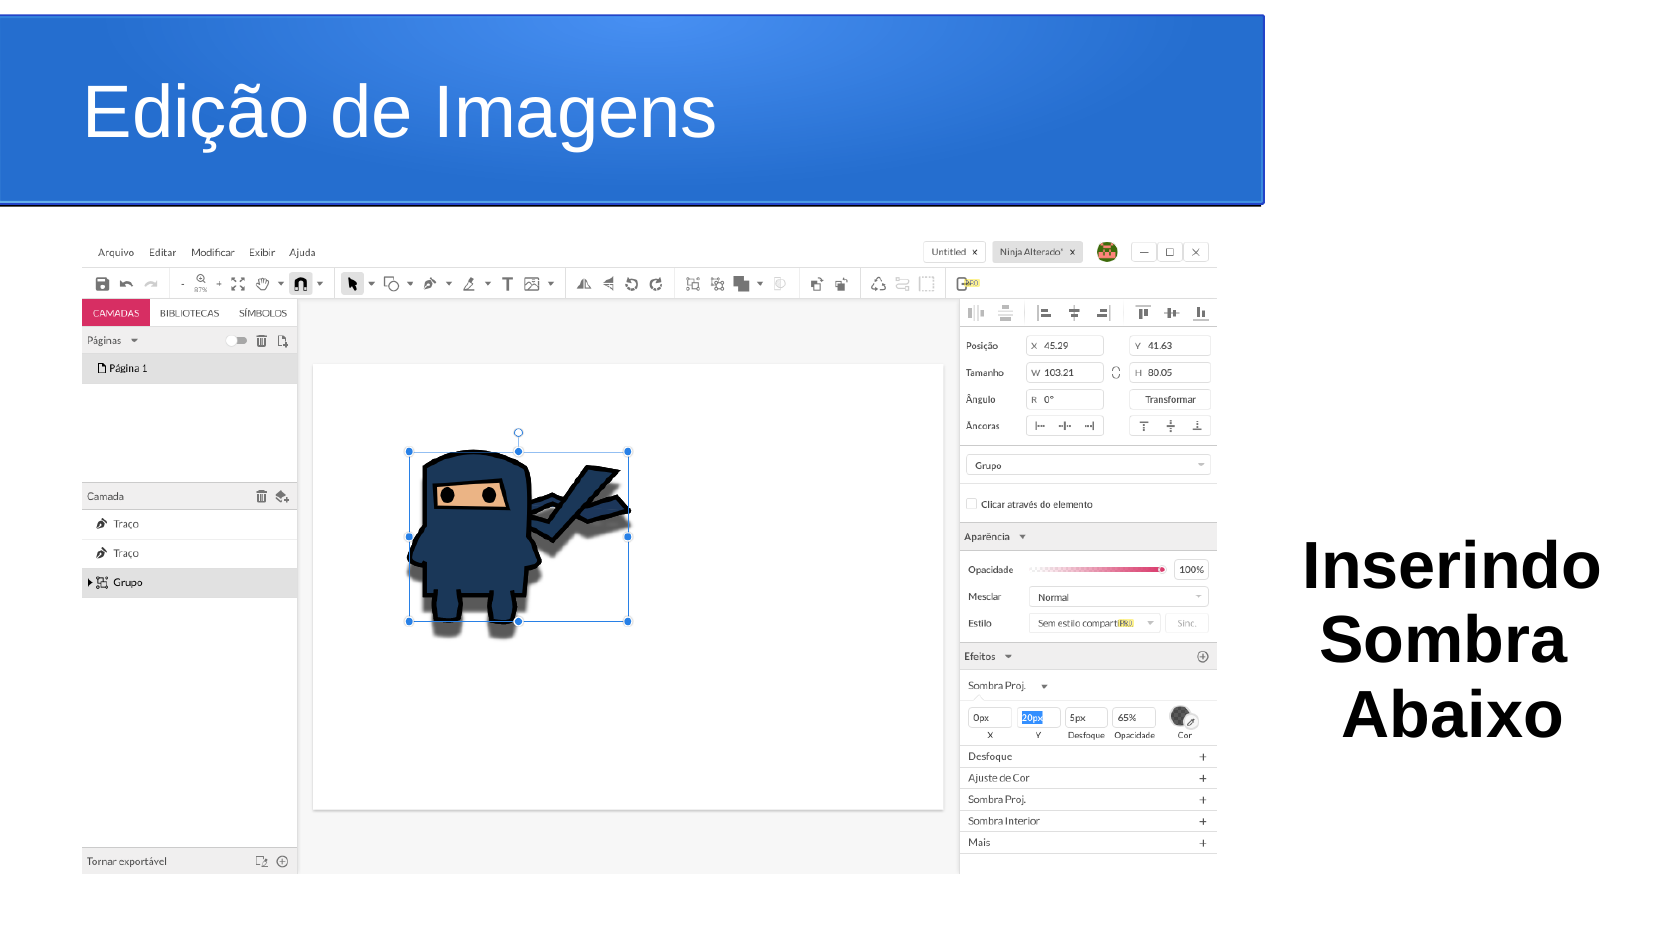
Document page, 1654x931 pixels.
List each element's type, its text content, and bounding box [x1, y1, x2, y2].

picture [82, 236, 1217, 875]
title Edição de Imagens [82, 35, 1235, 189]
subtitle Inserindo Sombra Abaixo [1251, 527, 1654, 752]
